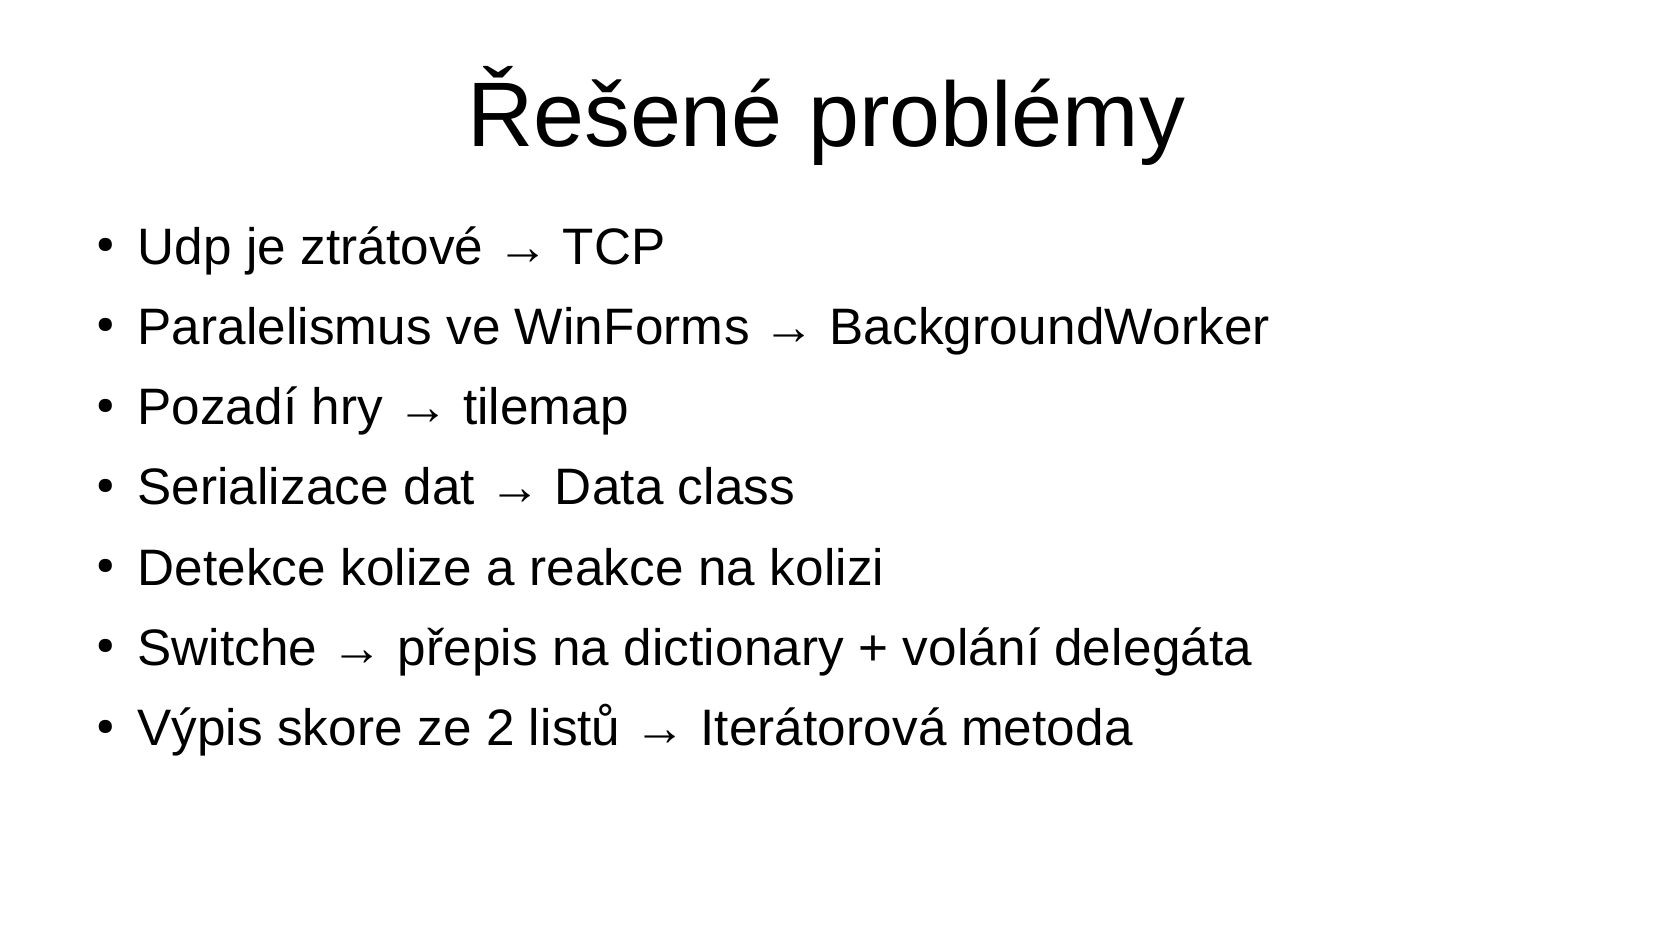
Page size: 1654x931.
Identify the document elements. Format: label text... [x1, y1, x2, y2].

list Udp je ztrátové → TCP Paralelismus ve WinForms → BackgroundWorker Pozadí hry → tilemap Serializace dat → Data class Detekce kolize a reakce na kolizi Switche → přepis na dictionary + volání delegáta Výpis skore ze 2 listů → Iterátorová metoda [82, 217, 1571, 758]
title Řešené problémy [82, 37, 1571, 193]
